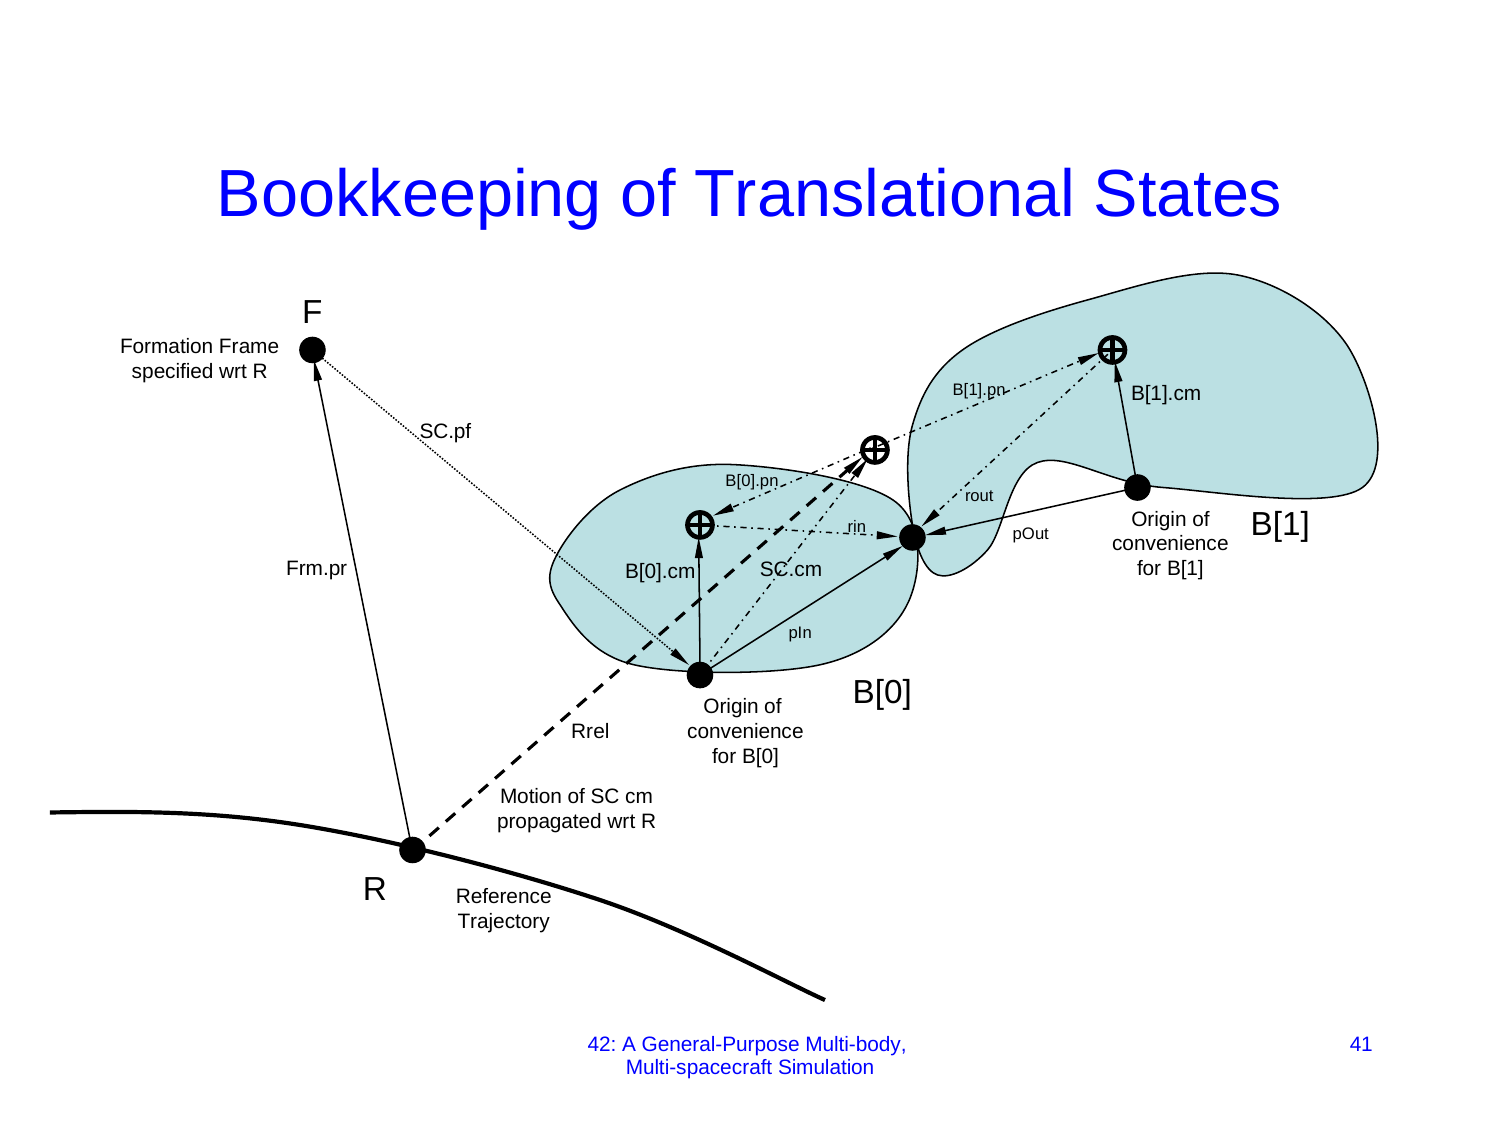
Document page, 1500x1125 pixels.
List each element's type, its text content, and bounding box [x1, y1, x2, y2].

text_box B[1] [1235, 494, 1325, 551]
text_box Frm.pr [271, 547, 363, 588]
text_box B[0].cm [610, 549, 711, 591]
text_box [399, 837, 426, 863]
text_box B[0].pn [710, 462, 794, 498]
text_box Formation Frame specified wrt R [105, 324, 294, 391]
text_box [1103, 352, 1110, 359]
text_box rout [950, 477, 1009, 513]
text_box B[1].pn [937, 370, 1021, 407]
text_box [1103, 341, 1110, 348]
text_box SC.cm [745, 548, 838, 589]
text_box Origin of convenience for B[1] [1097, 497, 1244, 588]
title Bookkeeping of Translational States [112, 99, 1388, 288]
text_box Reference Trajectory [441, 874, 567, 941]
text_box B[0] [837, 662, 927, 718]
text_box Motion of SC cm propagated wrt R [482, 774, 671, 841]
text_box [1115, 341, 1122, 348]
text_box SC.pf [404, 409, 487, 451]
text_box rin [832, 507, 881, 544]
text_box [549, 273, 1378, 684]
text_box F [287, 282, 338, 338]
text_box [1115, 352, 1122, 359]
text_box Origin of convenience for B[0] [672, 684, 819, 776]
text_box R [348, 859, 402, 916]
text_box pOut [997, 514, 1064, 551]
text_box [299, 338, 325, 363]
text_box pIn [773, 613, 827, 650]
text_box B[1].cm [1116, 372, 1217, 413]
text_box Rrel [556, 709, 625, 751]
